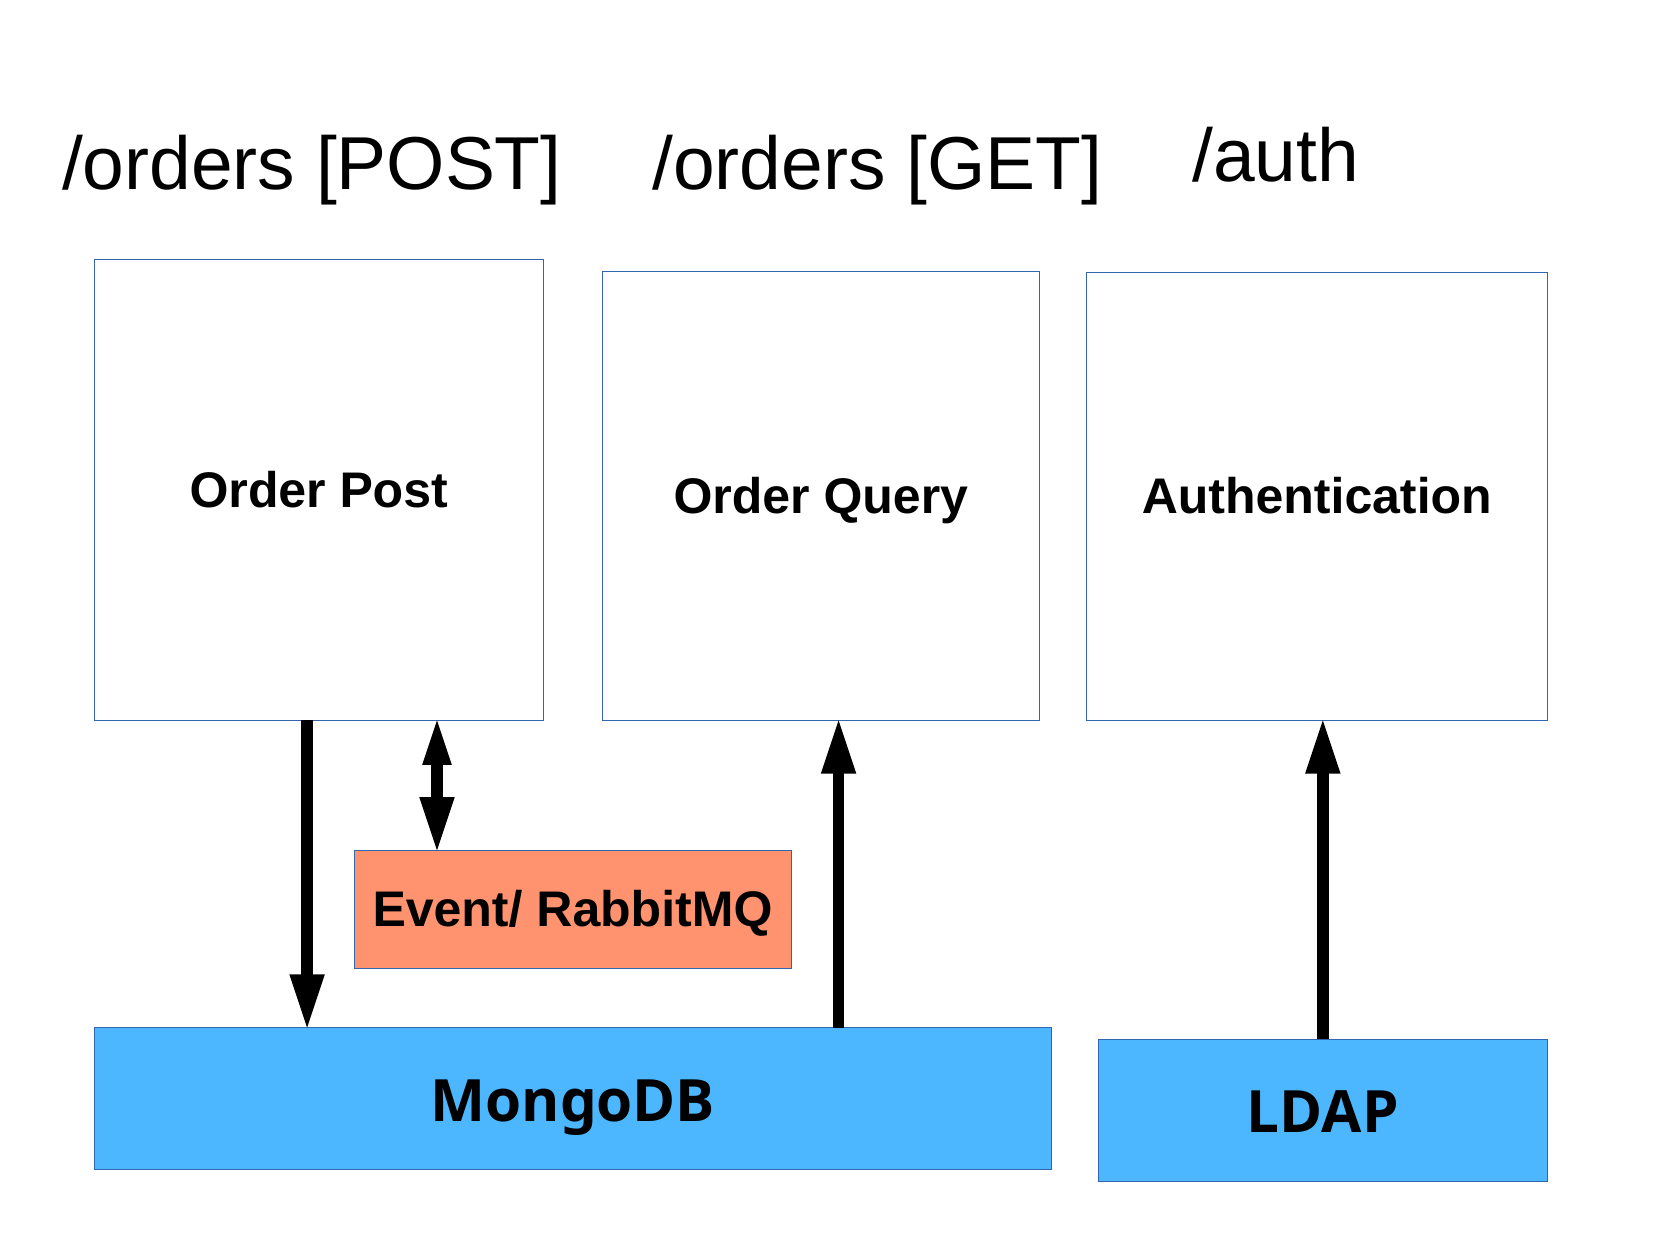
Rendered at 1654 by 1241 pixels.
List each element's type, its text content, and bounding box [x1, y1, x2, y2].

text_box /orders [POST] [47, 113, 577, 213]
text_box Authentication [1086, 272, 1548, 721]
text_box LDAP [1098, 1039, 1548, 1182]
text_box /orders [GET] [637, 113, 1118, 213]
text_box MongoDB [94, 1027, 1052, 1170]
text_box Event/ RabbitMQ [354, 850, 792, 969]
text_box /auth [1177, 106, 1375, 206]
text_box Order Query [602, 271, 1040, 721]
text_box Order Post [94, 259, 544, 721]
